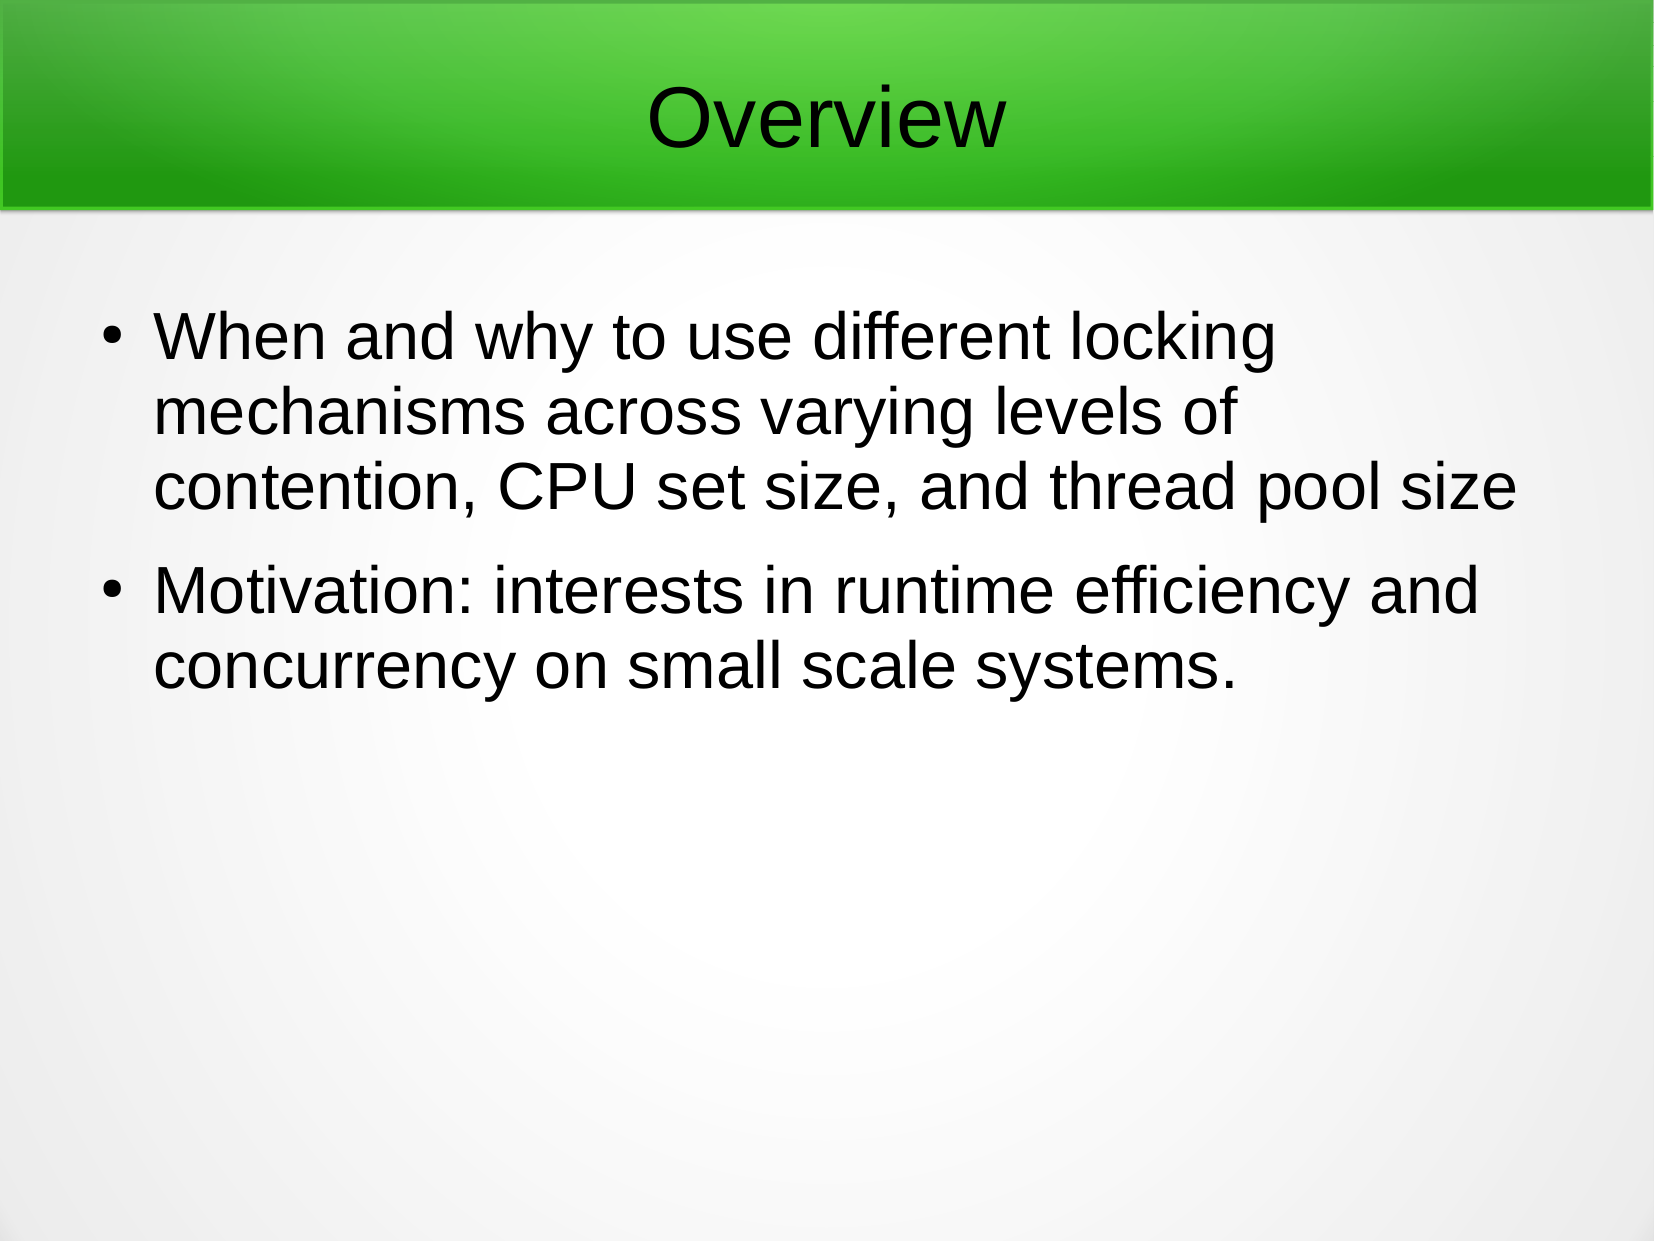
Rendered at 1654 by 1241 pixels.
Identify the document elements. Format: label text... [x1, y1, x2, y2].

list When and why to use different locking mechanisms across varying levels of contention, CPU set size, and thread pool size Motivation: interests in runtime efficiency and concurrency on small scale systems. [82, 299, 1571, 1019]
title Overview [82, 47, 1571, 189]
